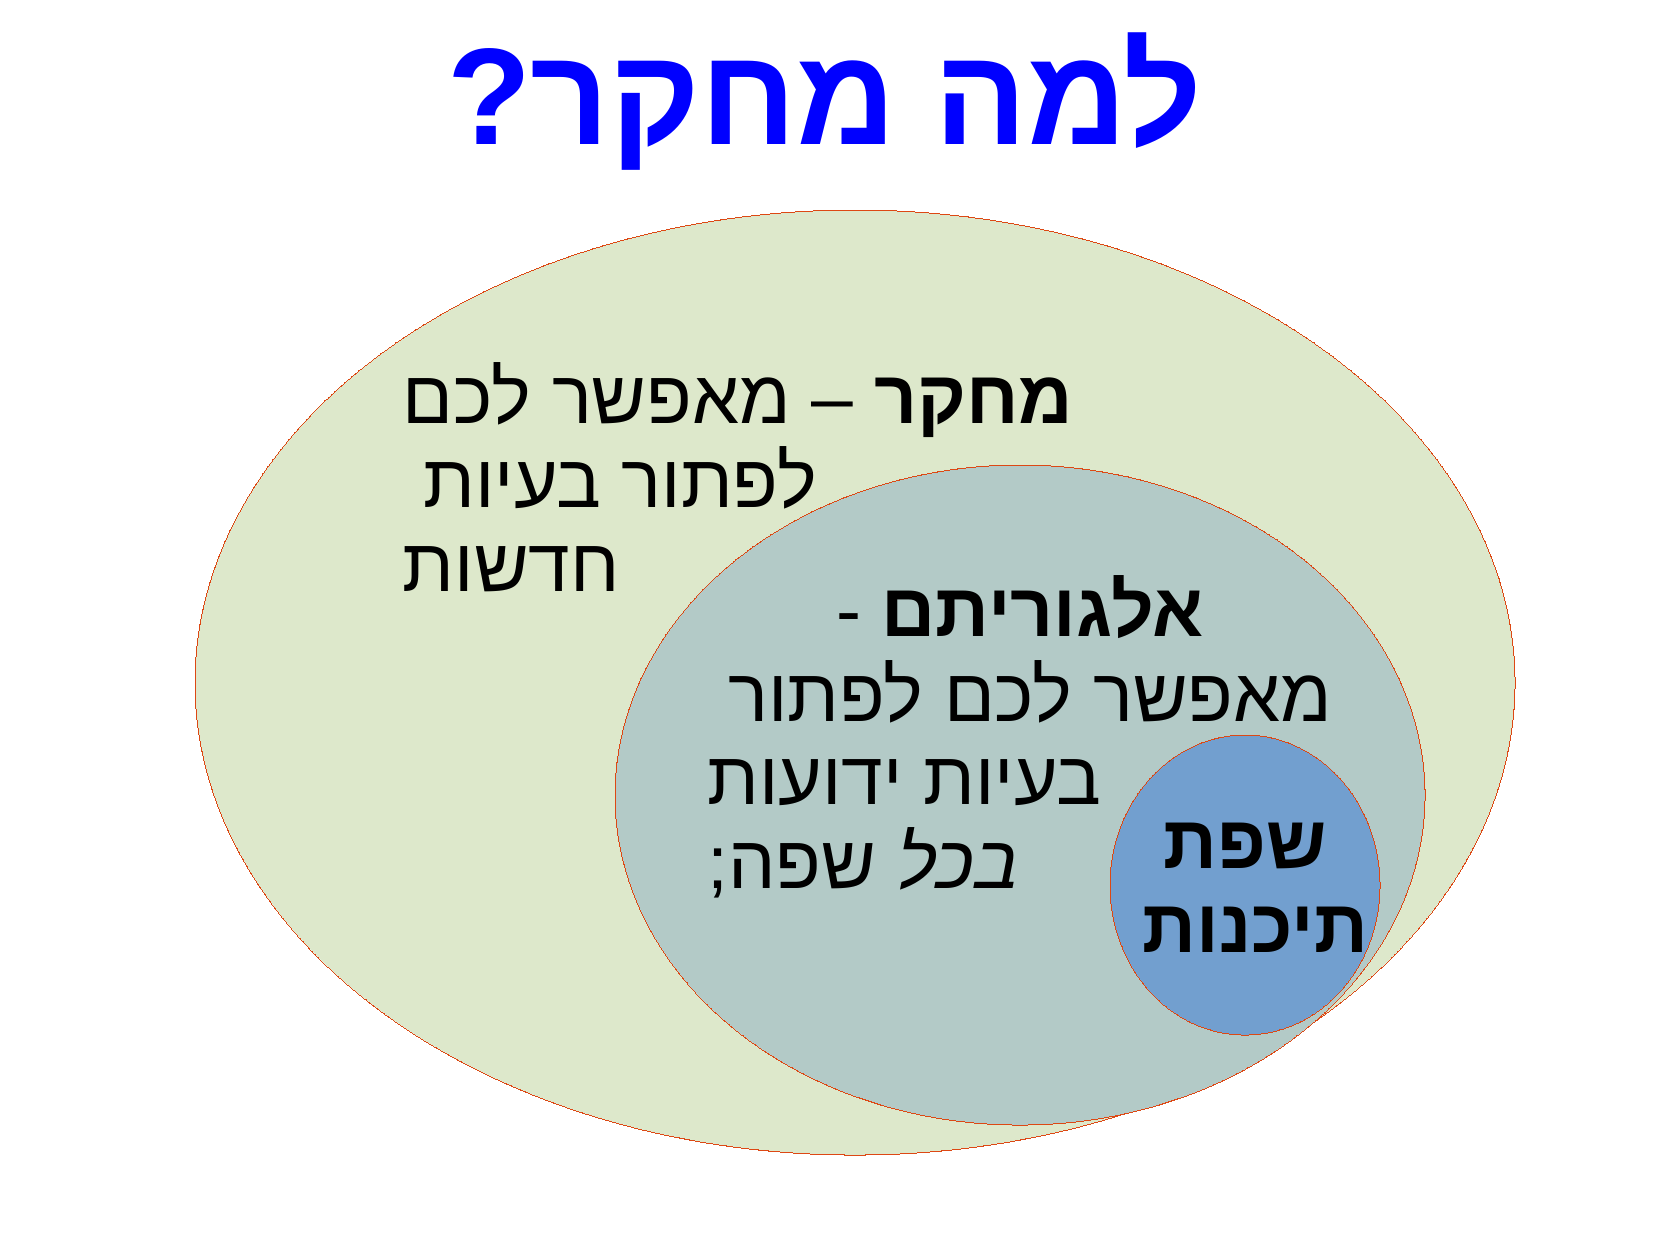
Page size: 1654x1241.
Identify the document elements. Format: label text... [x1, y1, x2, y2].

title למה מחקר? [30, 15, 1621, 181]
text_box מחקר – מאפשר לכם לפתור בעיות חדשות [195, 210, 1516, 1156]
text_box אלגוריתם - מאפשר לכם לפתור בעיות ידועות בכל שפה; [615, 465, 1426, 1126]
text_box שפת תיכנות [1110, 735, 1381, 1036]
